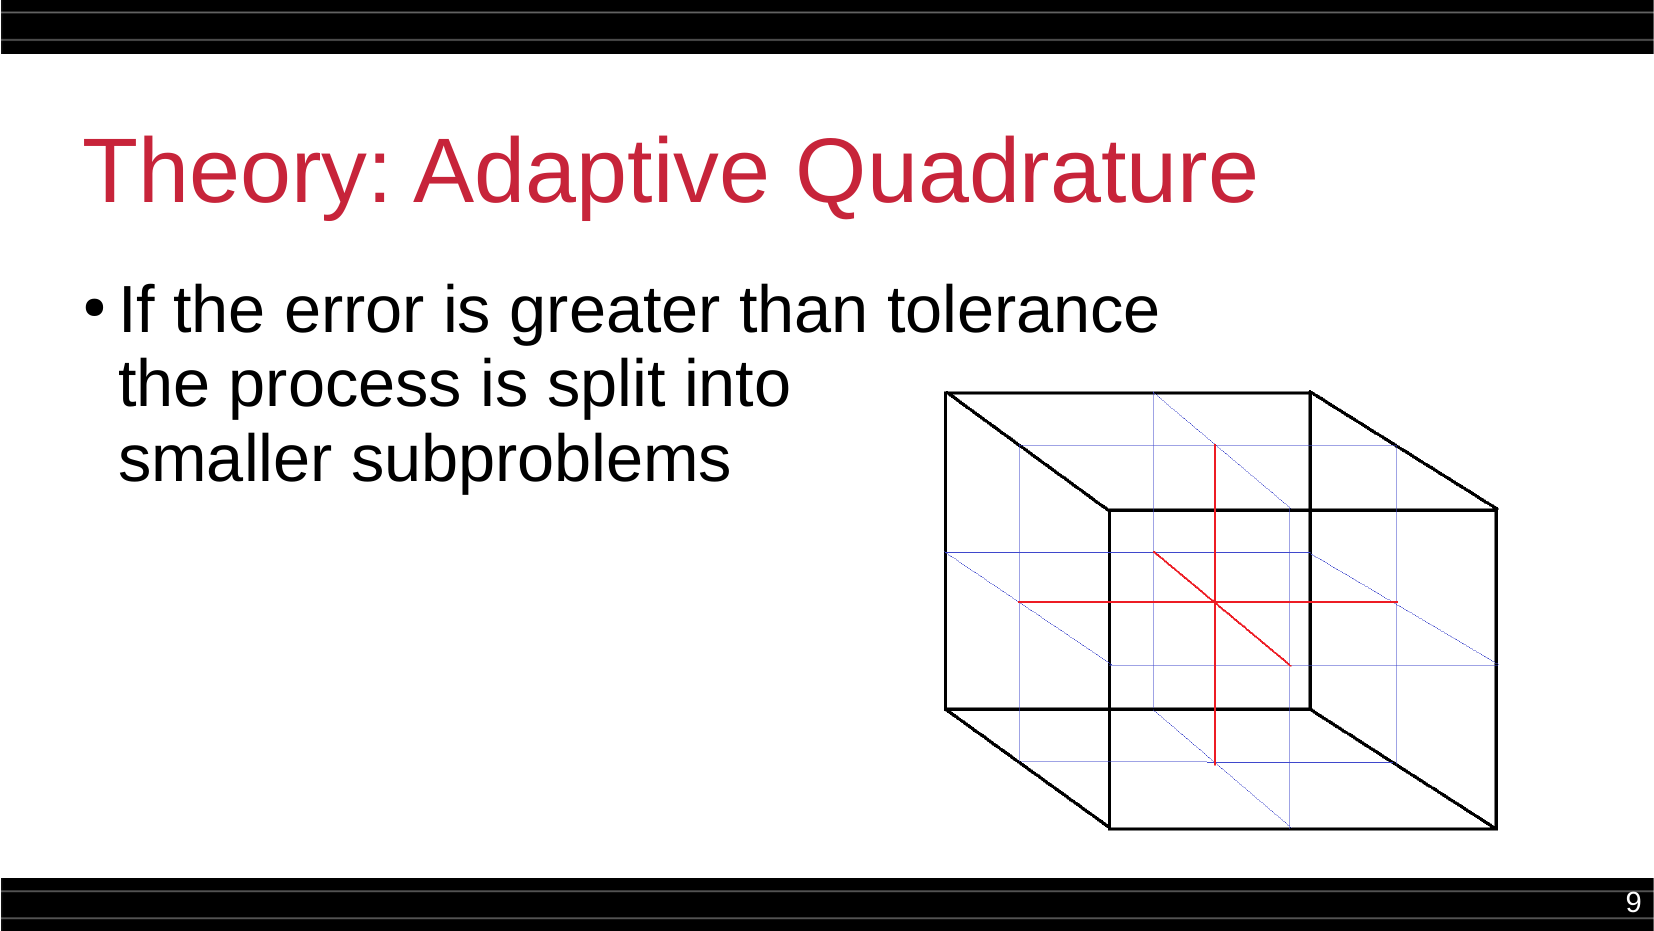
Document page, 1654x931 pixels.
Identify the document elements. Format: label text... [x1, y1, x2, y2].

picture [1, 878, 1654, 931]
title Theory: Adaptive Quadrature [82, 92, 1571, 249]
picture [1, 0, 1654, 54]
picture [888, 354, 1540, 851]
list If the error is greater than tolerance the process is split into smaller subproblems [82, 271, 1571, 851]
